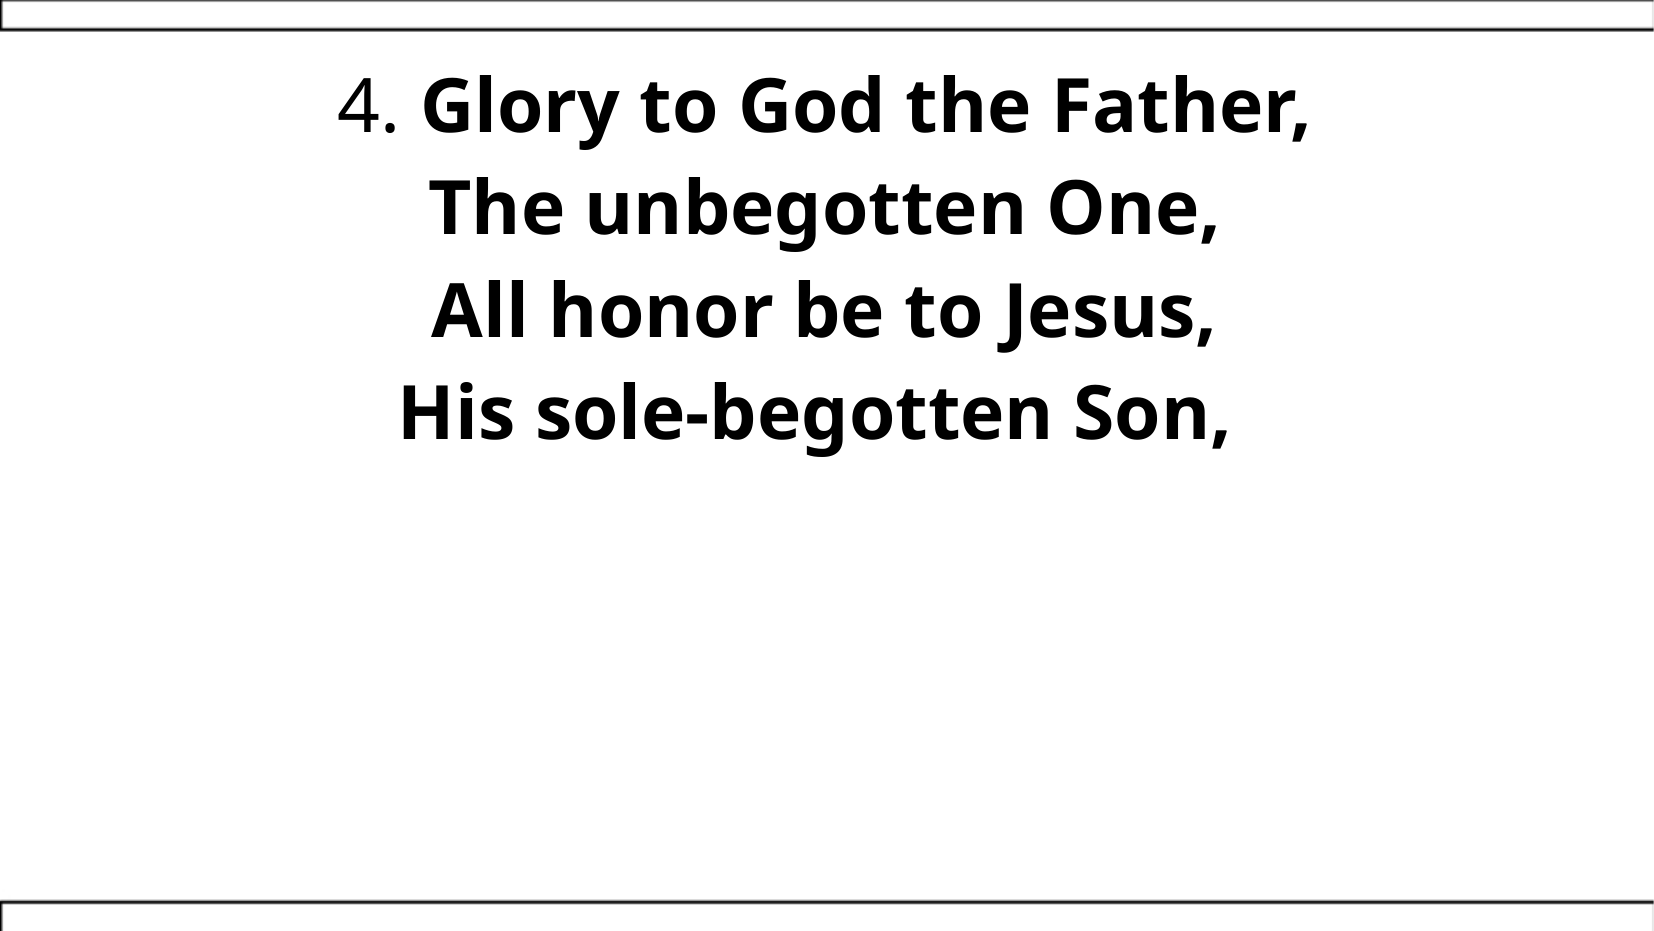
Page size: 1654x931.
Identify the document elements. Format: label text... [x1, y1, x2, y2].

picture [0, 0, 1654, 931]
text_box 4. Glory to God the Father, The unbegotten One, All honor be to Jesus, His sole-begotten Son, [105, 45, 1546, 460]
